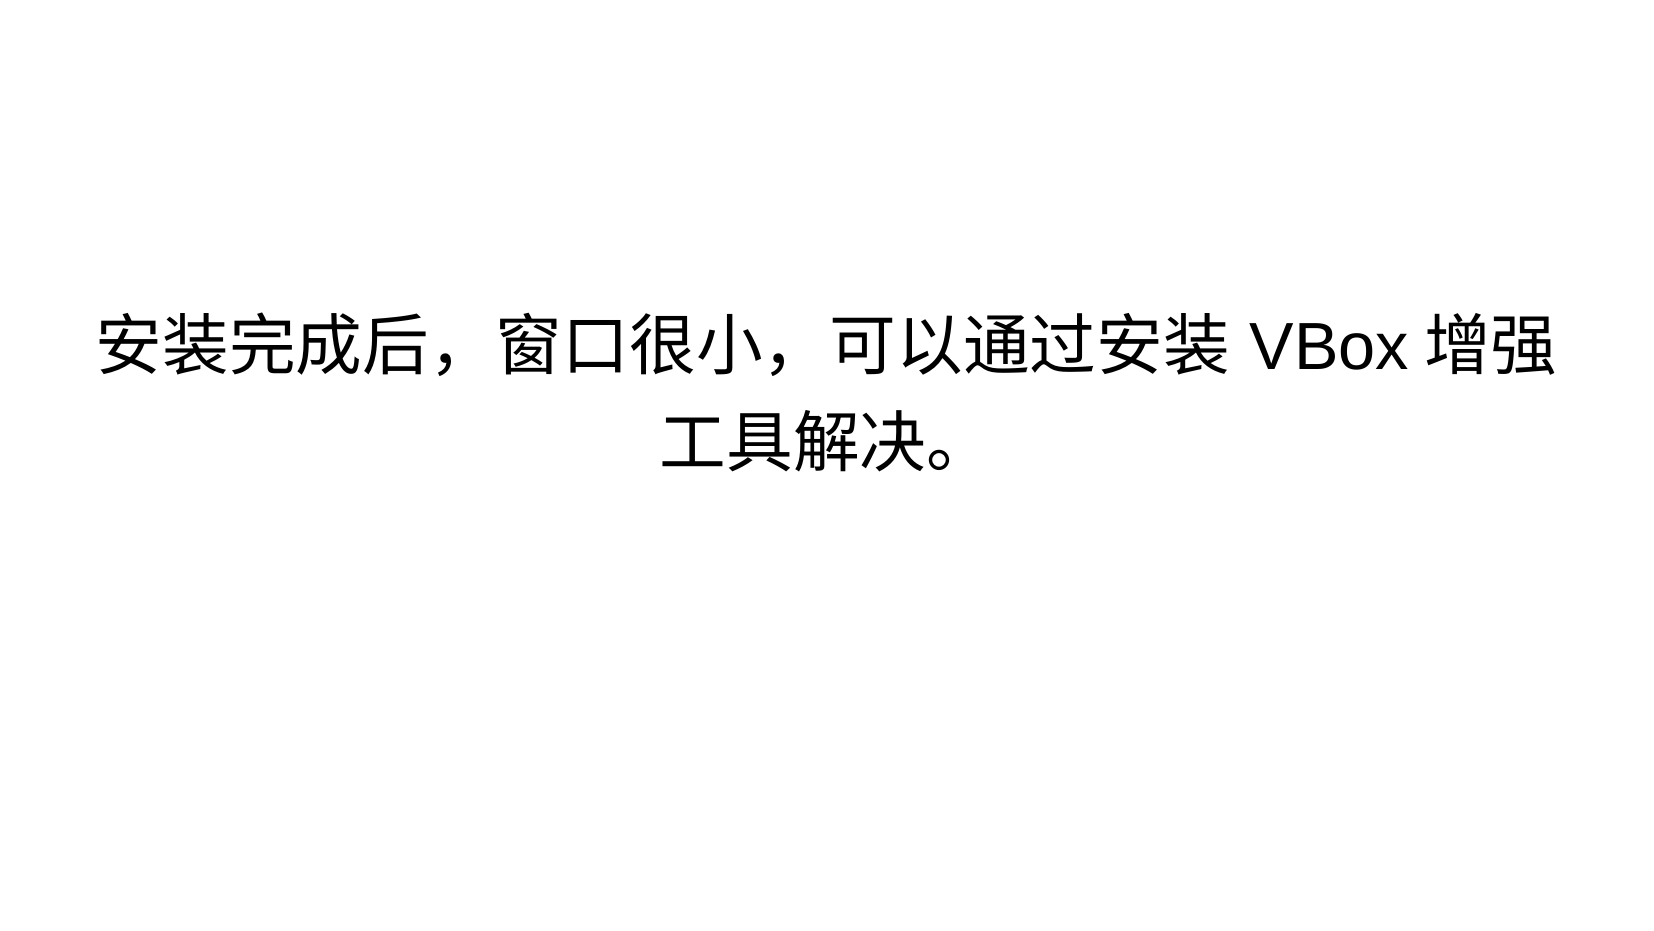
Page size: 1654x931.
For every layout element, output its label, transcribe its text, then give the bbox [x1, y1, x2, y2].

subtitle 安装完成后，窗口很小，可以通过安装VBox增强工具解决。 [82, 37, 1571, 742]
